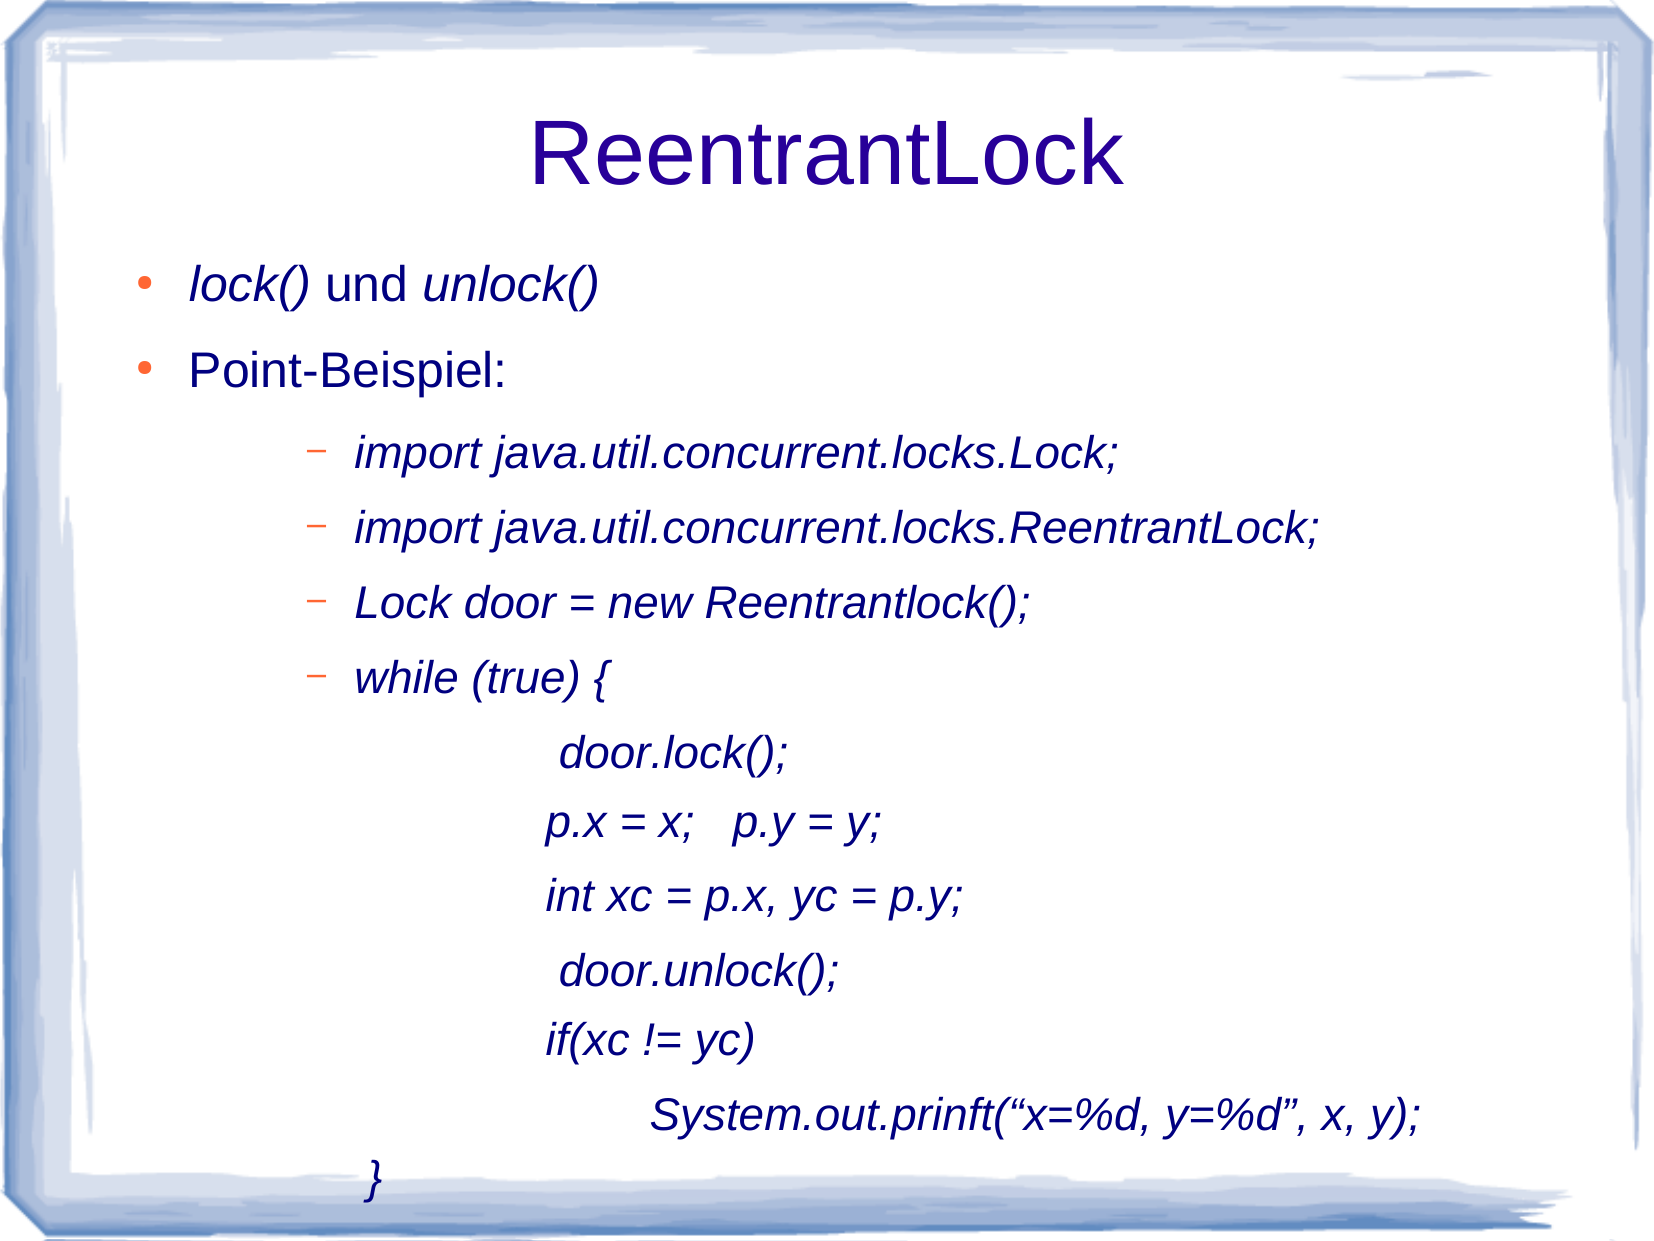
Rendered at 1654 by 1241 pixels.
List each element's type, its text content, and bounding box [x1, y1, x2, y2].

picture [0, 0, 1654, 1241]
list lock() und unlock() Point-Beispiel: import java.util.concurrent.locks.Lock; import java.util.concurrent.locks.ReentrantLock; Lock door = new Reentrantlock(); while (true) { door.lock(); p.x = x; p.y = y; int xc = p.x, yc = p.y; door.unlock(); if(xc != yc) System.out.prinft(“x=%d, y=%d”, x, y); } [118, 256, 1571, 1198]
title ReentrantLock [82, 49, 1571, 257]
